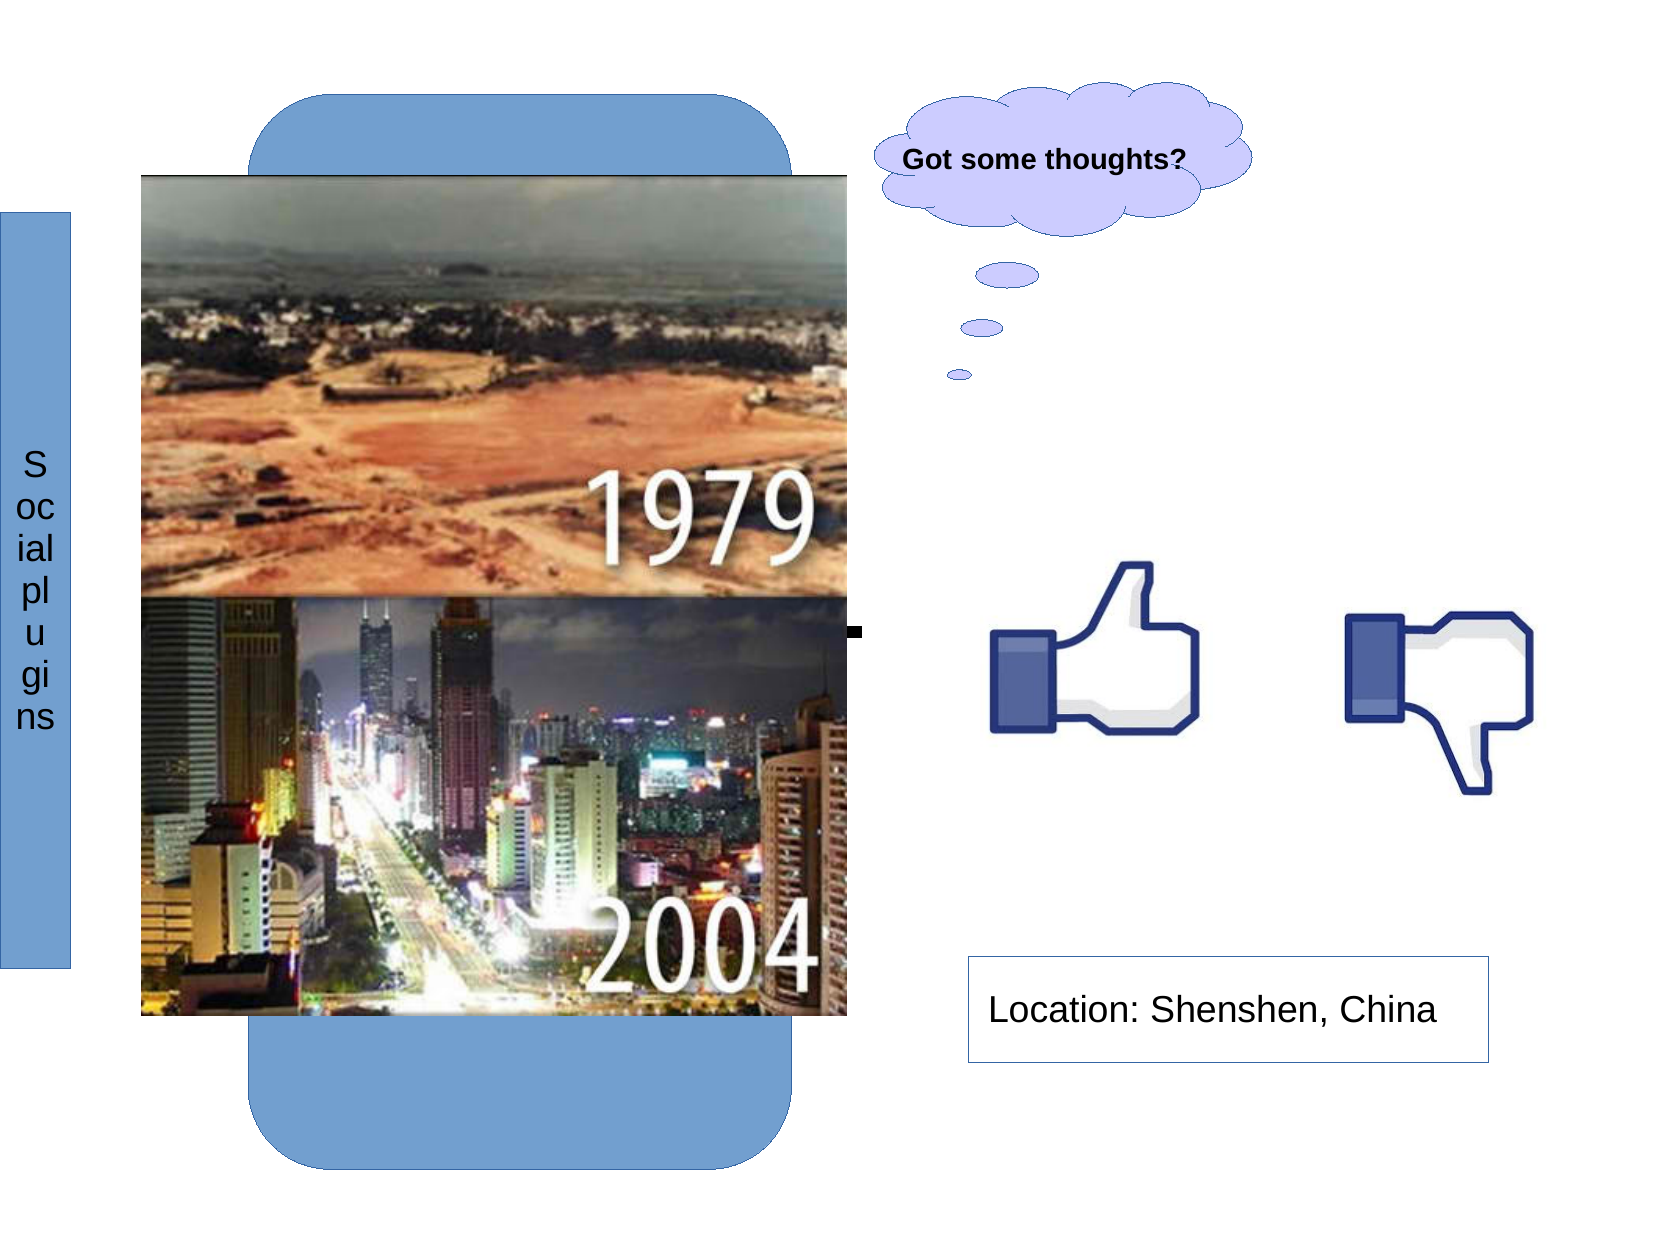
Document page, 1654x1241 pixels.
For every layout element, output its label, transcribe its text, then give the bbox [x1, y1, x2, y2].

text_box Social plugins [0, 212, 71, 969]
picture [1336, 590, 1571, 824]
picture [980, 534, 1241, 756]
text_box Got some thoughts? [874, 82, 1253, 237]
text_box [248, 94, 792, 175]
text_box Got some thoughts? [975, 262, 1039, 289]
text_box [248, 1016, 792, 1170]
text_box Location: Shenshen, China [968, 956, 1489, 1063]
picture [141, 175, 847, 1016]
text_box Got some thoughts? [960, 319, 1003, 337]
